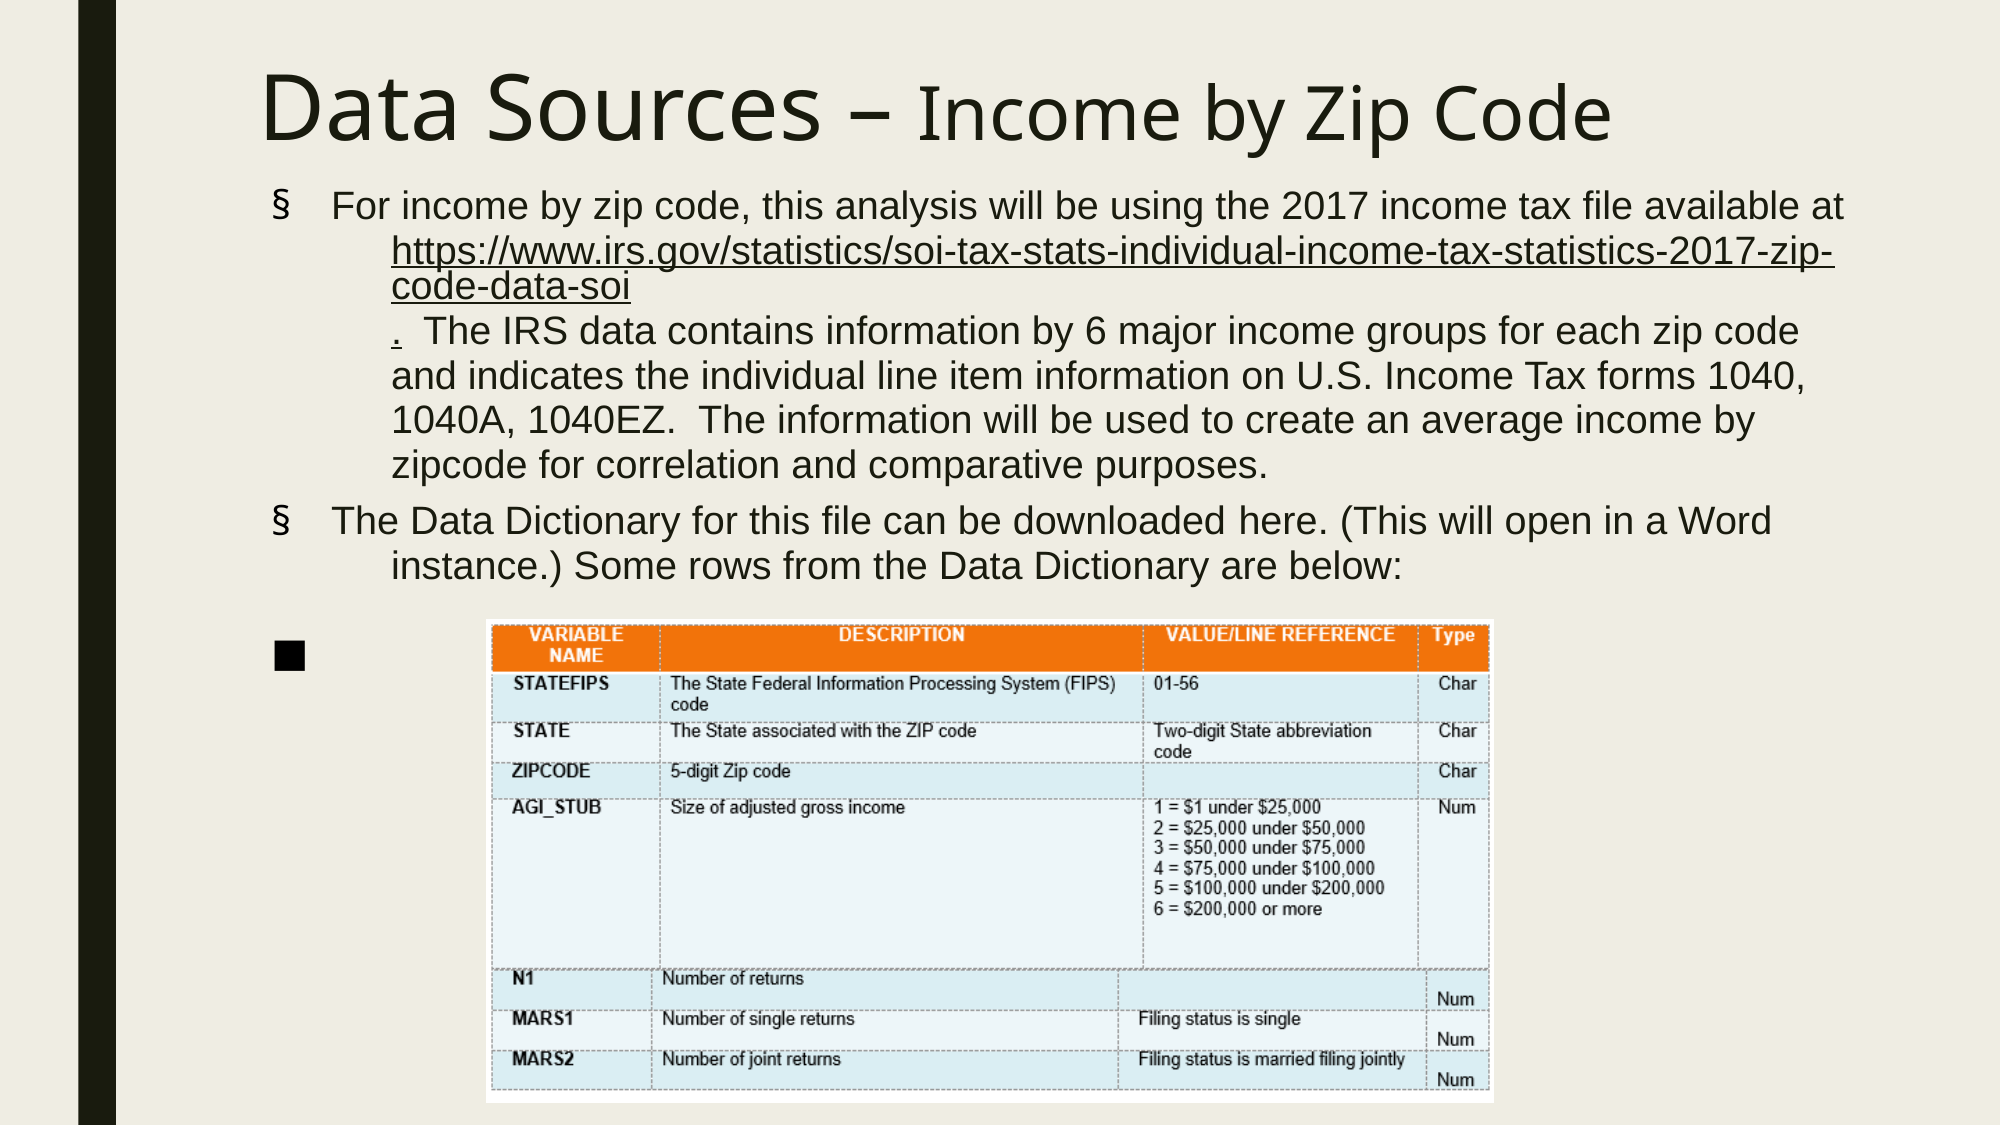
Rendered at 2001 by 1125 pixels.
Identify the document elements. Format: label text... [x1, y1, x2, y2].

list For income by zip code, this analysis will be using the 2017 income tax file available at https://www.irs.gov/statistics/soi-tax-stats-individual-income-tax-statistics-2017-zip-code-data-soi. The IRS data contains information by 6 major income groups for each zip code and indicates the individual line item information on U.S. Income Tax forms 1040, 1040A, 1040EZ. The information will be used to create an average income by zipcode for correlation and comparative purposes. The Data Dictionary for this file can be downloaded here. (This will open in a Word instance.) Some rows from the Data Dictionary are below: [256, 176, 1863, 592]
picture [486, 619, 1494, 1103]
title Data Sources – Income by Zip Code [243, 54, 1819, 298]
